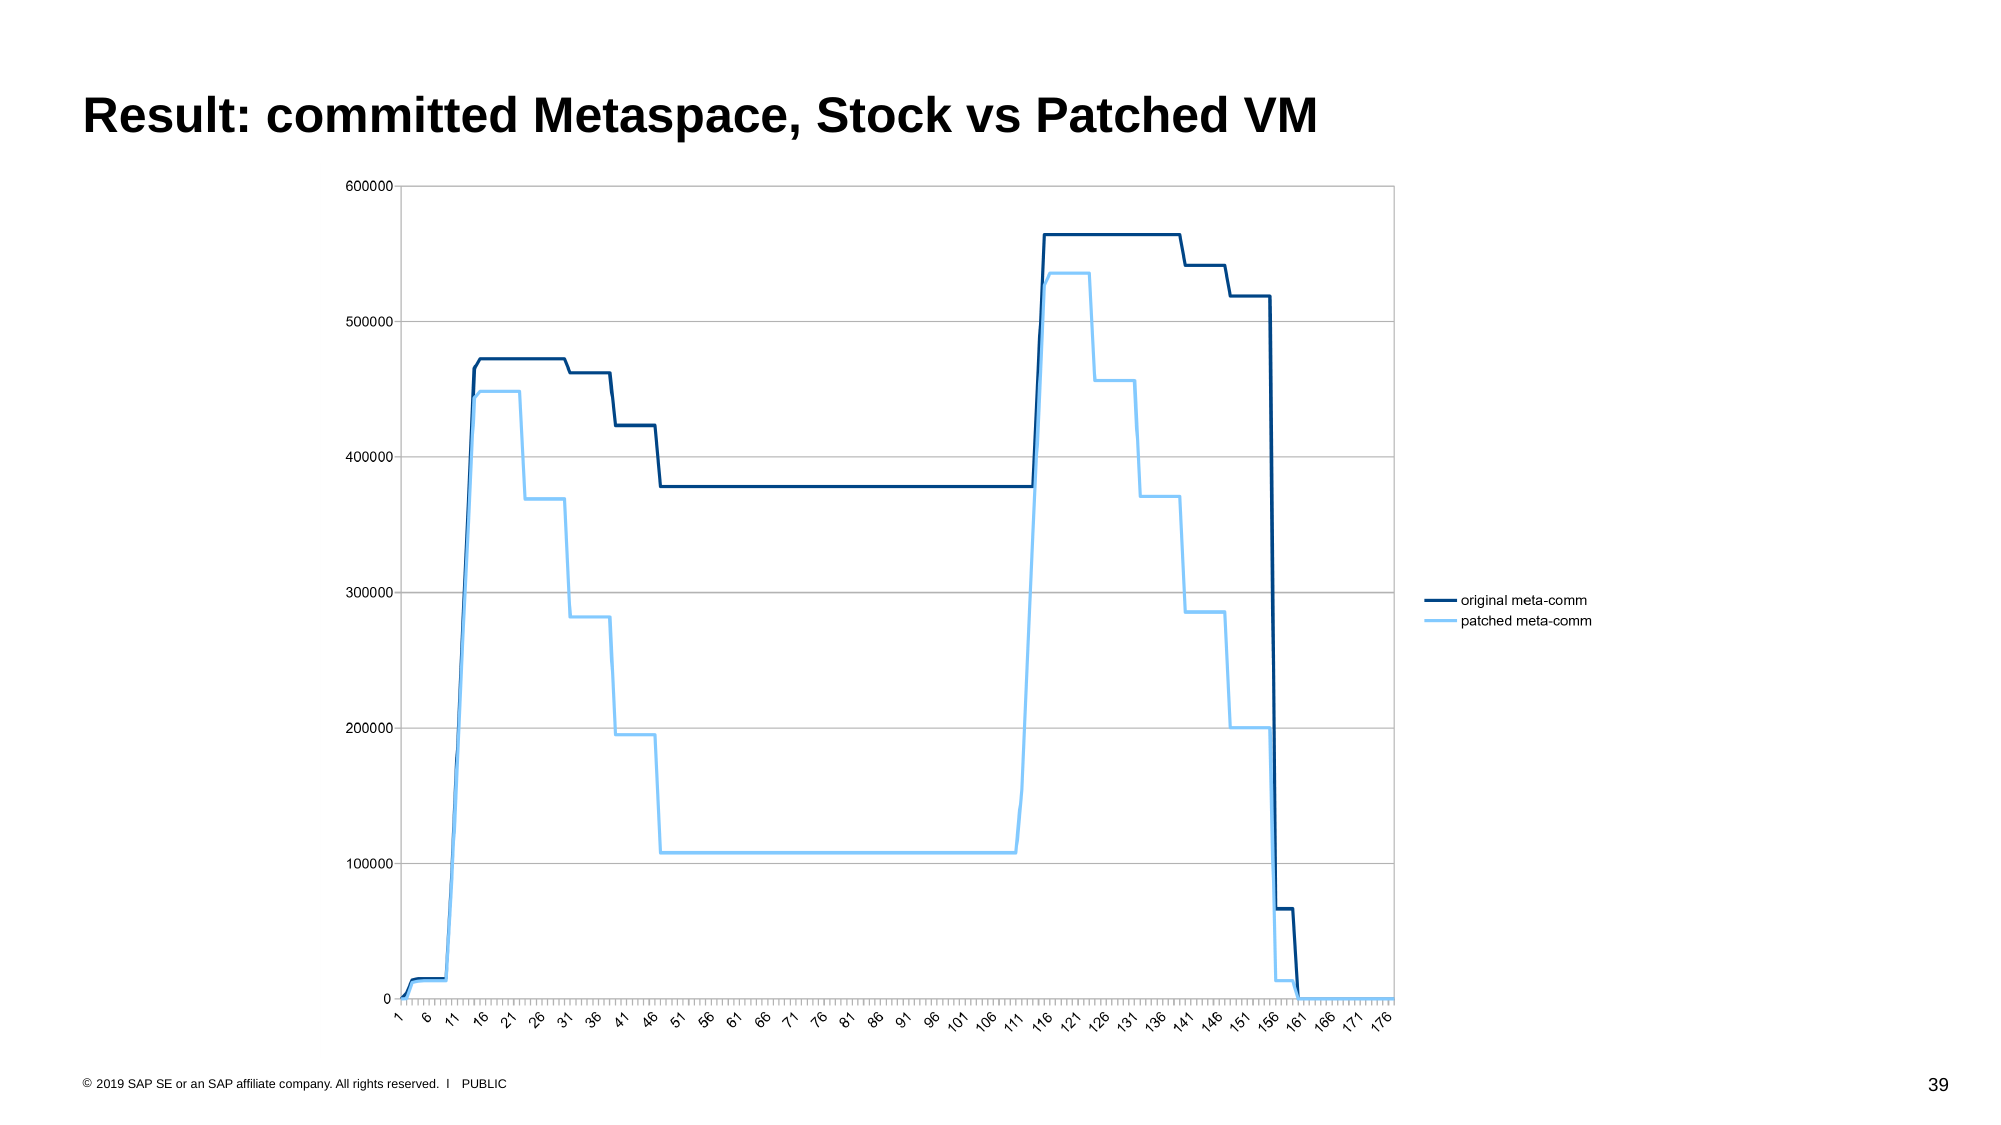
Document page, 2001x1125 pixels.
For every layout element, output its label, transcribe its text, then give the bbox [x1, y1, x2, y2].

picture [319, 163, 1602, 1059]
title Result: committed Metaspace, Stock vs Patched VM [82, 82, 1918, 144]
